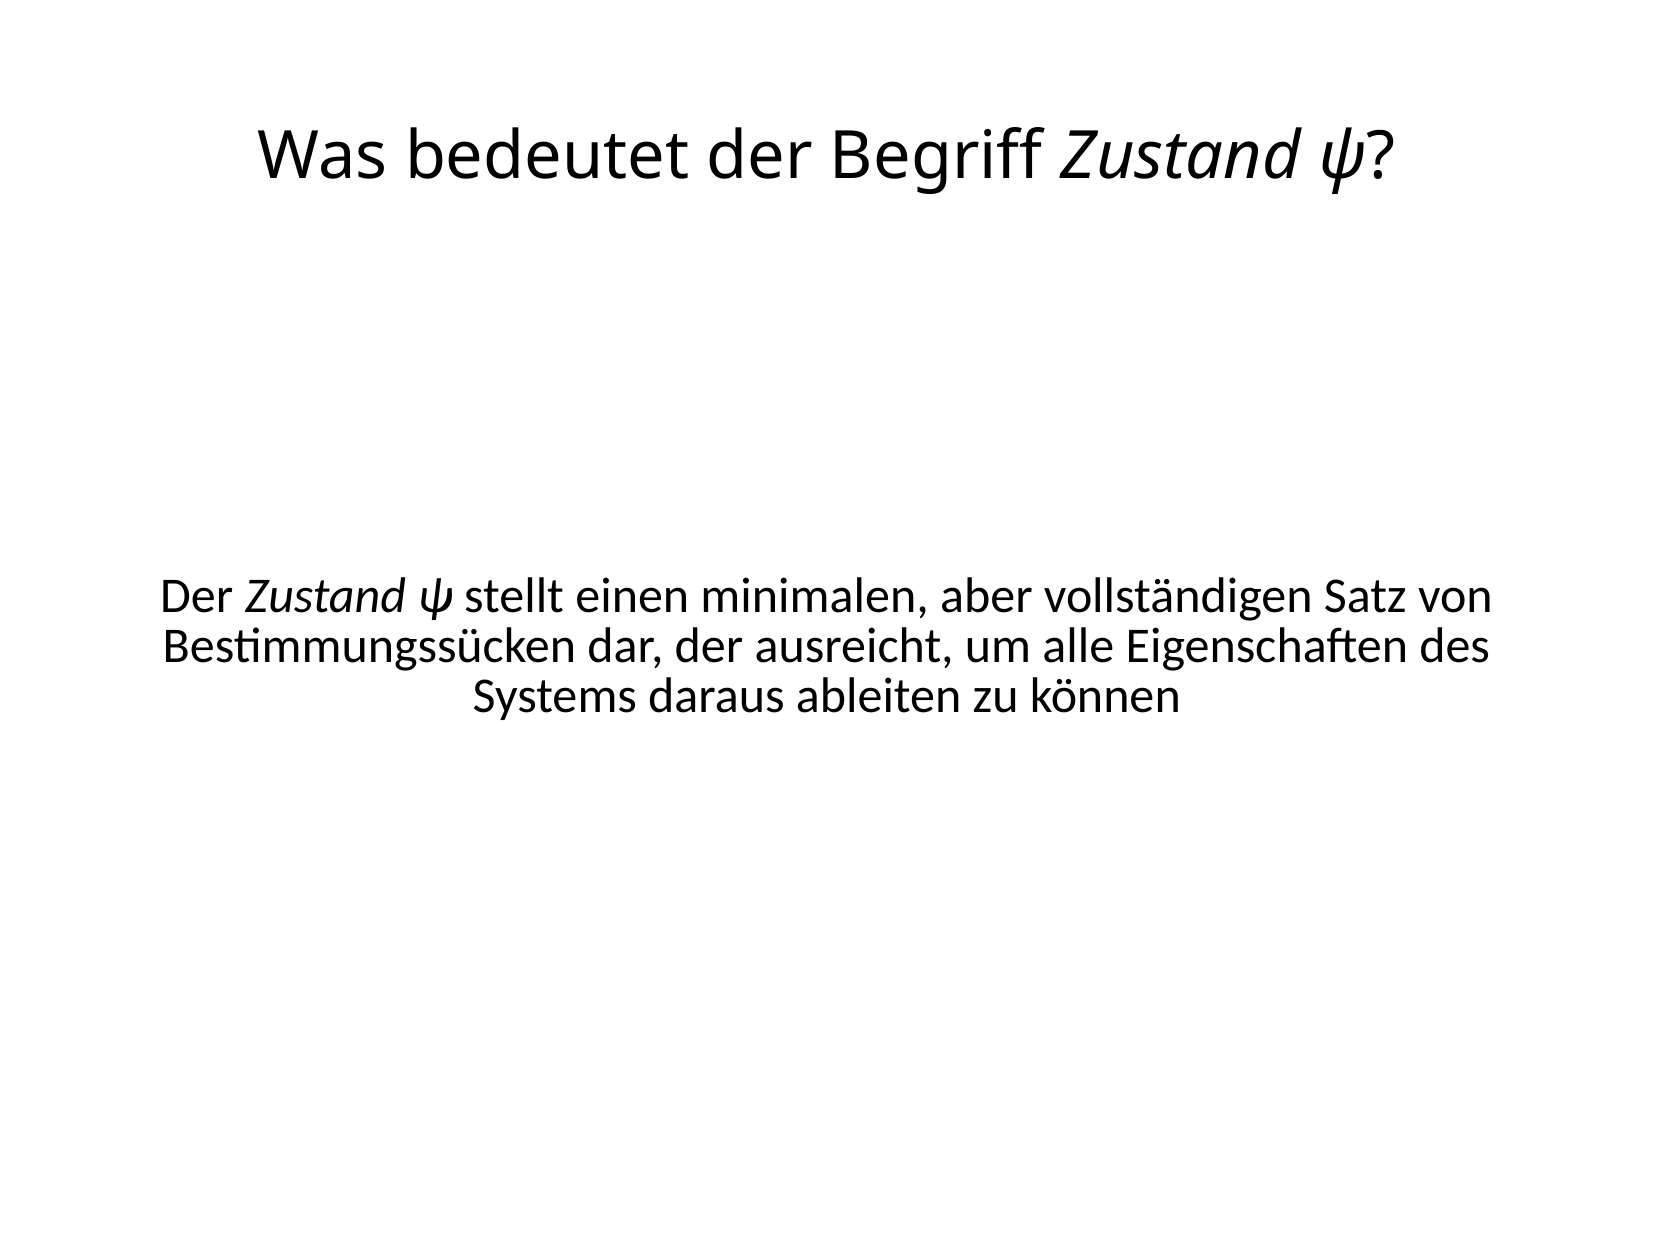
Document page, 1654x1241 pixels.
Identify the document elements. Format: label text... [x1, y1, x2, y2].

subtitle Der Zustand ψ stellt einen minimalen, aber vollständigen Satz von Bestimmungssücken dar, der ausreicht, um alle Eigenschaften des Systems daraus ableiten zu können [82, 290, 1571, 1010]
title Was bedeutet der Begriff Zustand ψ? [82, 49, 1571, 257]
